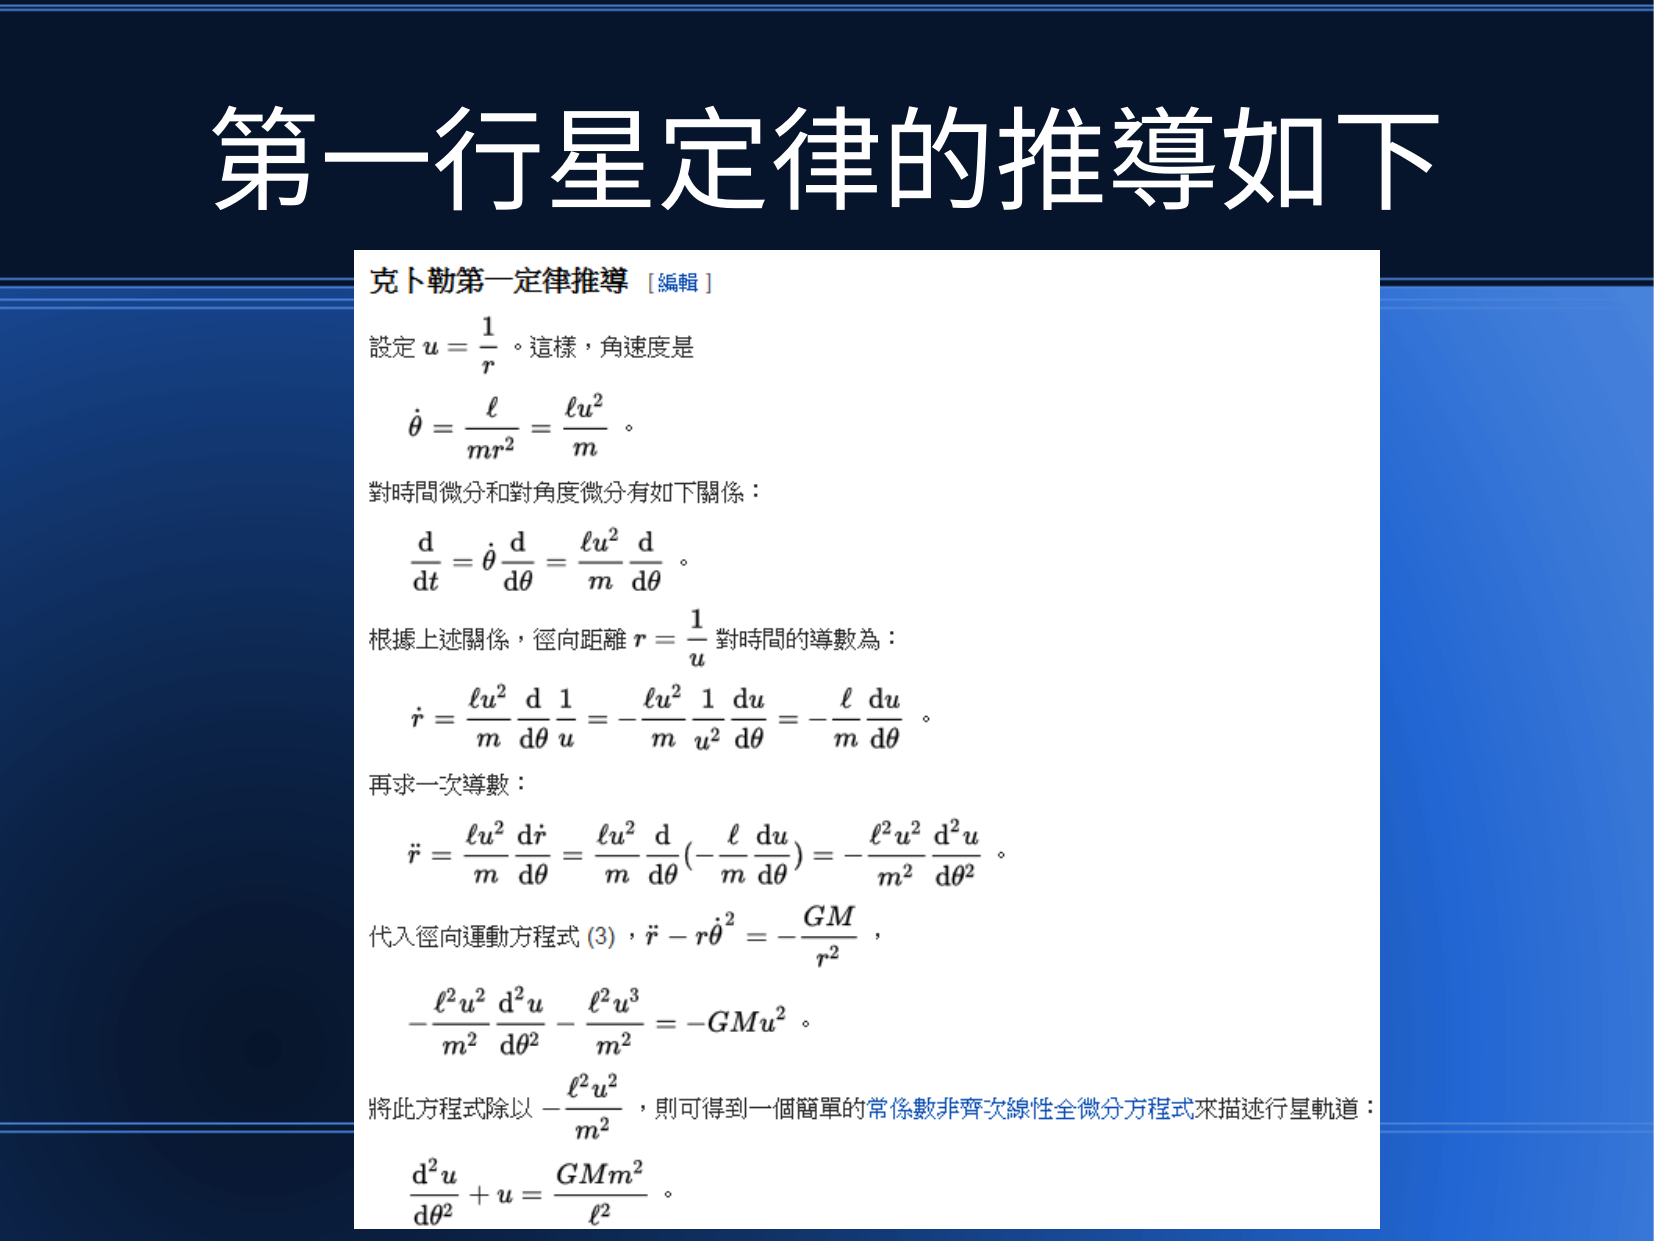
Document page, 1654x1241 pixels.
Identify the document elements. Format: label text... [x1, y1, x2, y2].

picture [0, 0, 1654, 1241]
title 第一行星定律的推導如下 [82, 49, 1571, 257]
